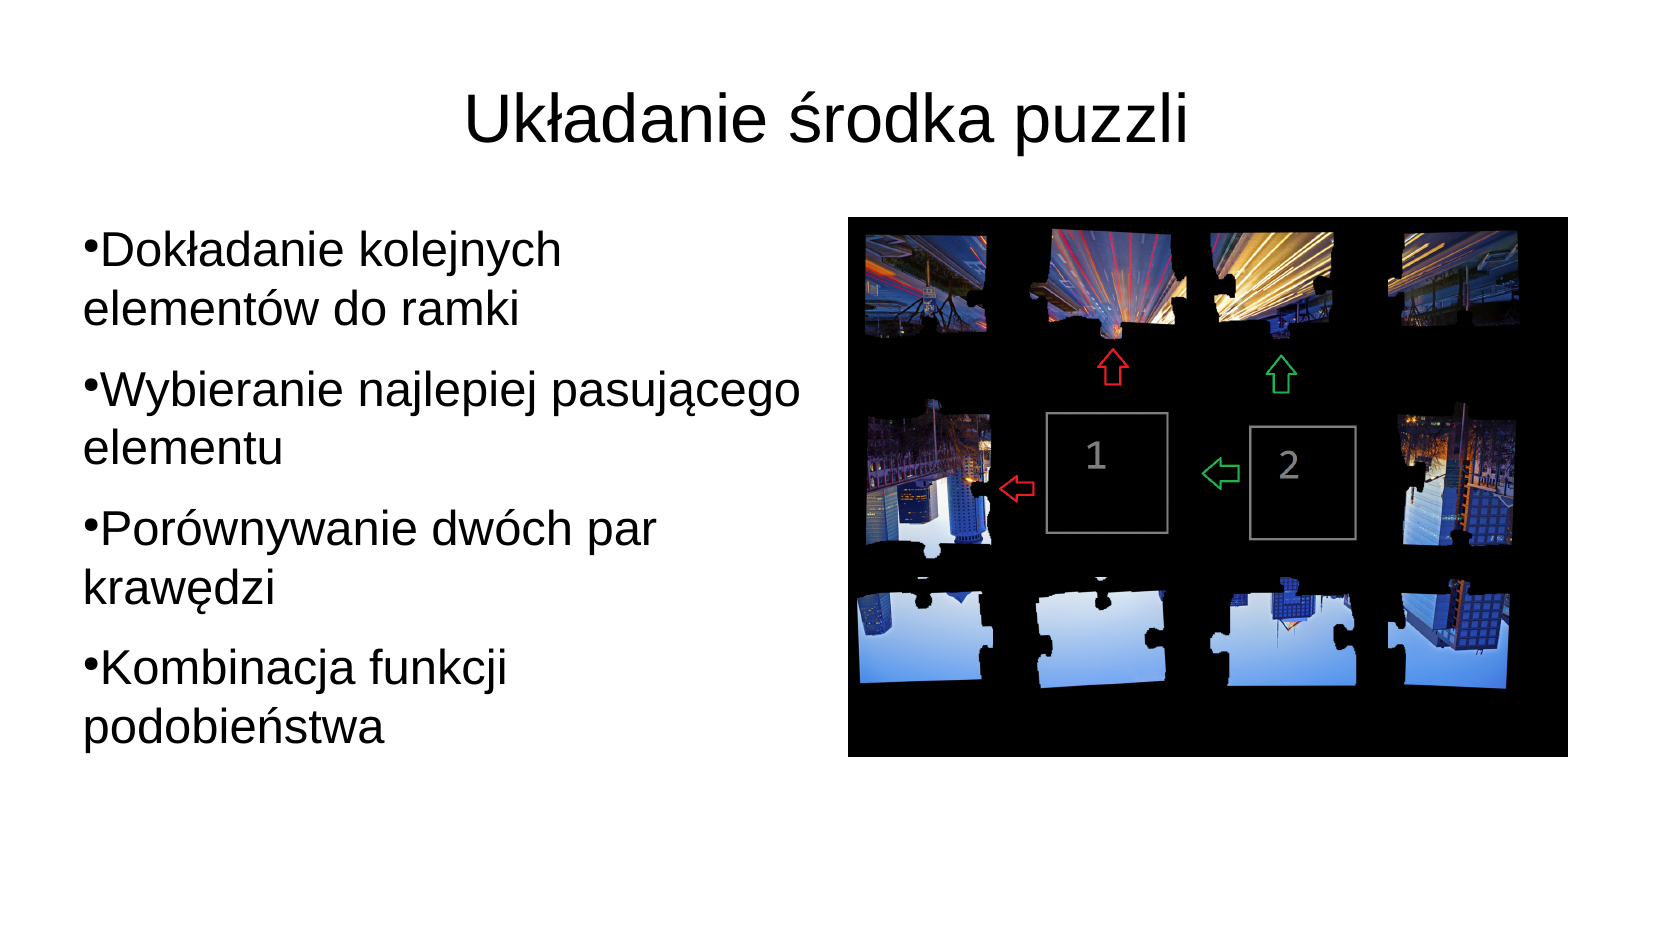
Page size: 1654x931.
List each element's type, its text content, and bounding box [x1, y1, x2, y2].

title Układanie środka puzzli [82, 37, 1571, 193]
list Dokładanie kolejnych elementów do ramki Wybieranie najlepiej pasującego elementu Porównywanie dwóch par krawędzi Kombinacja funkcji podobieństwa [82, 217, 809, 758]
picture [848, 217, 1568, 757]
